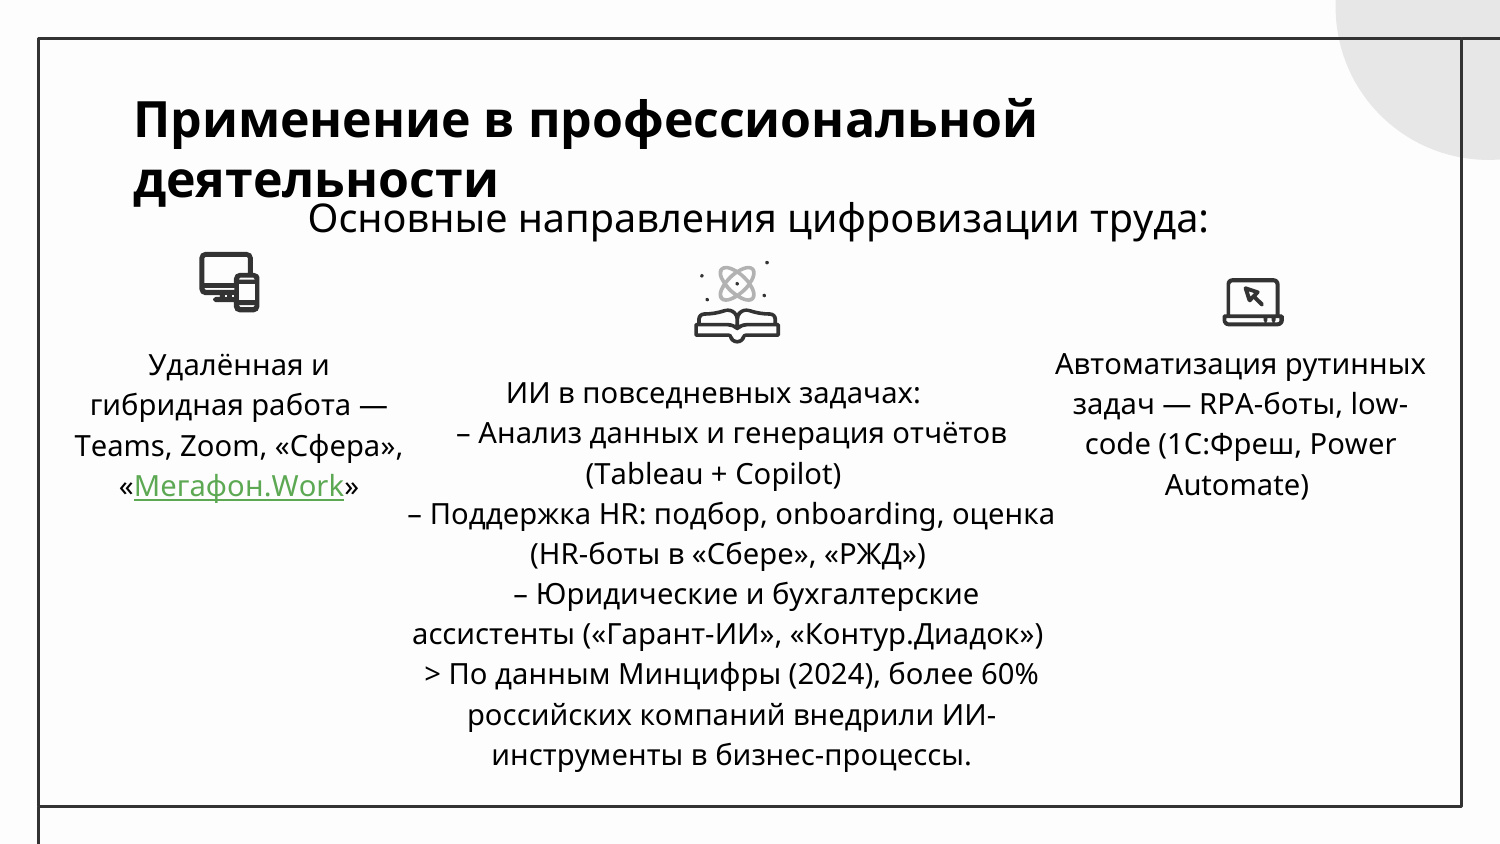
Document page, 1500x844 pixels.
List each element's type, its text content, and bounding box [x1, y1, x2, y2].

text_box [694, 308, 781, 344]
subtitle ИИ в повседневных задачах: – Анализ данных и генерация отчётов (Tableau + Copilot) – Поддержка HR: подбор, onboarding, оценка (HR-боты в «Сбере», «РЖД») – Юридические и бухгалтерские ассистенты («Гарант-ИИ», «Контур.Диадок») > По данным Минцифры (2024), более 60% российских компаний внедрили ИИ-инструменты в бизнес-процессы. [388, 341, 1076, 786]
subtitle Основные направления цифровизации труда: [259, 171, 1259, 234]
subtitle Удалённая и гибридная работа — Teams, Zoom, «Сфера», «Мегафон.Work» [53, 326, 426, 533]
text_box [1222, 278, 1284, 327]
text_box [718, 265, 756, 302]
title Применение в профессиональной деятельности [118, 72, 1382, 167]
text_box [200, 252, 259, 312]
subtitle Автоматизация рутинных задач — RPA-боты, low-code (1С:Фреш, Power Automate) [1035, 325, 1447, 518]
